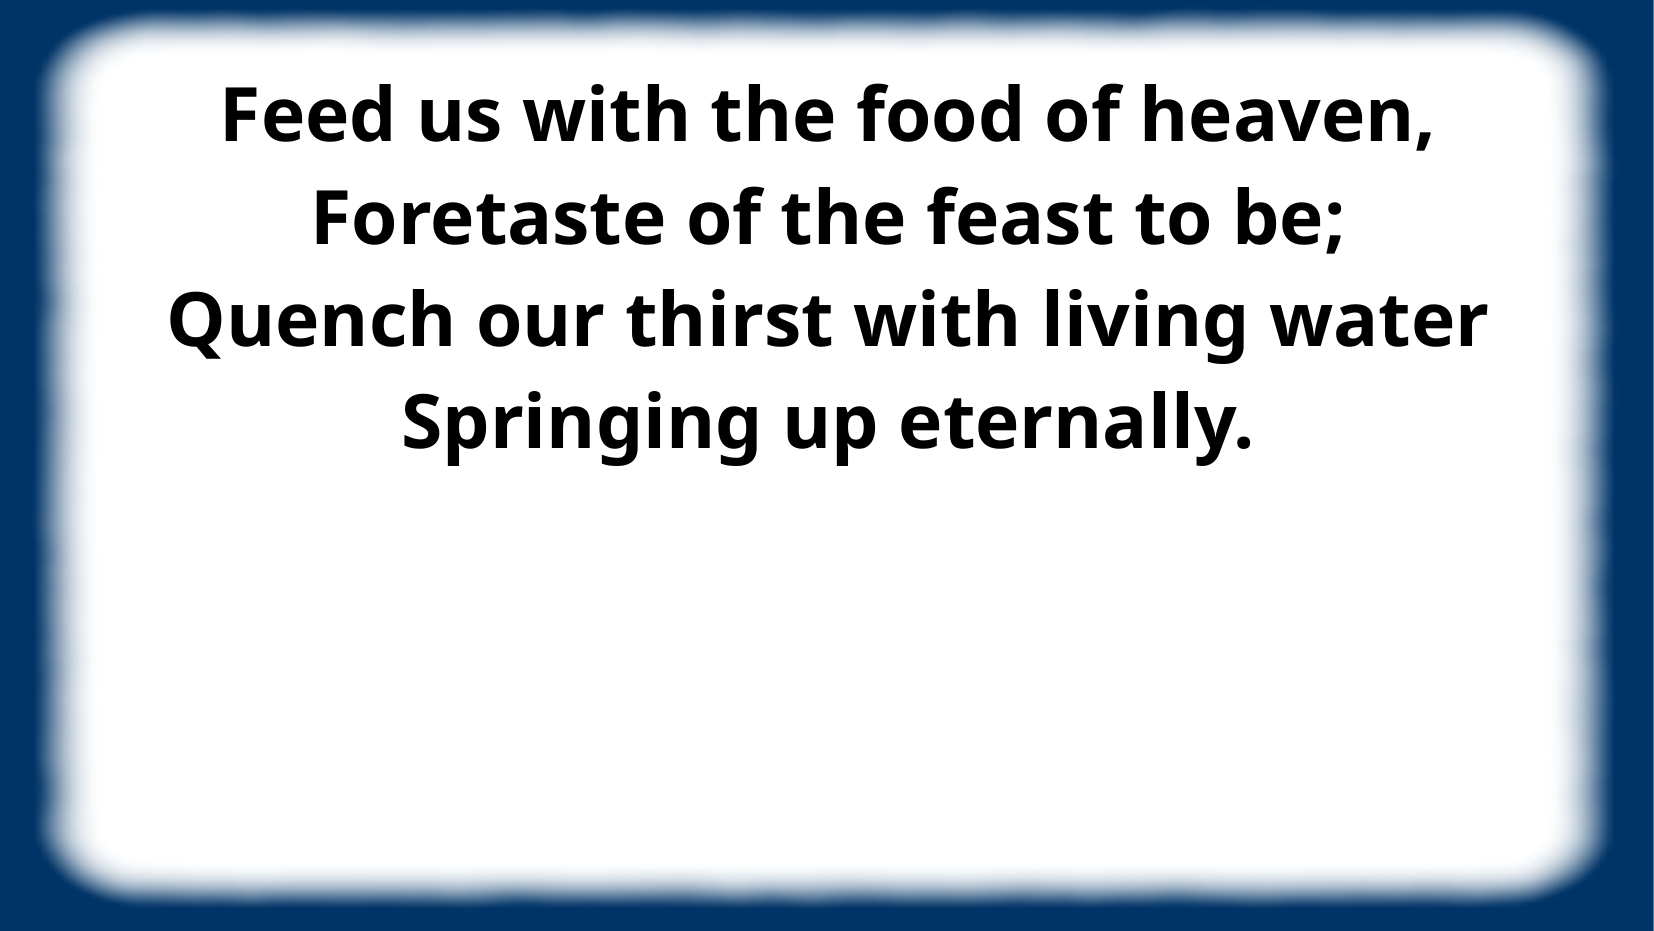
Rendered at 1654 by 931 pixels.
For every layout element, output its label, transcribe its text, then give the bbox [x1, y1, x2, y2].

text_box Feed us with the food of heaven, Foretaste of the feast to be; Quench our thirst with living water Springing up eternally. [93, 54, 1564, 469]
picture [0, 0, 1654, 931]
